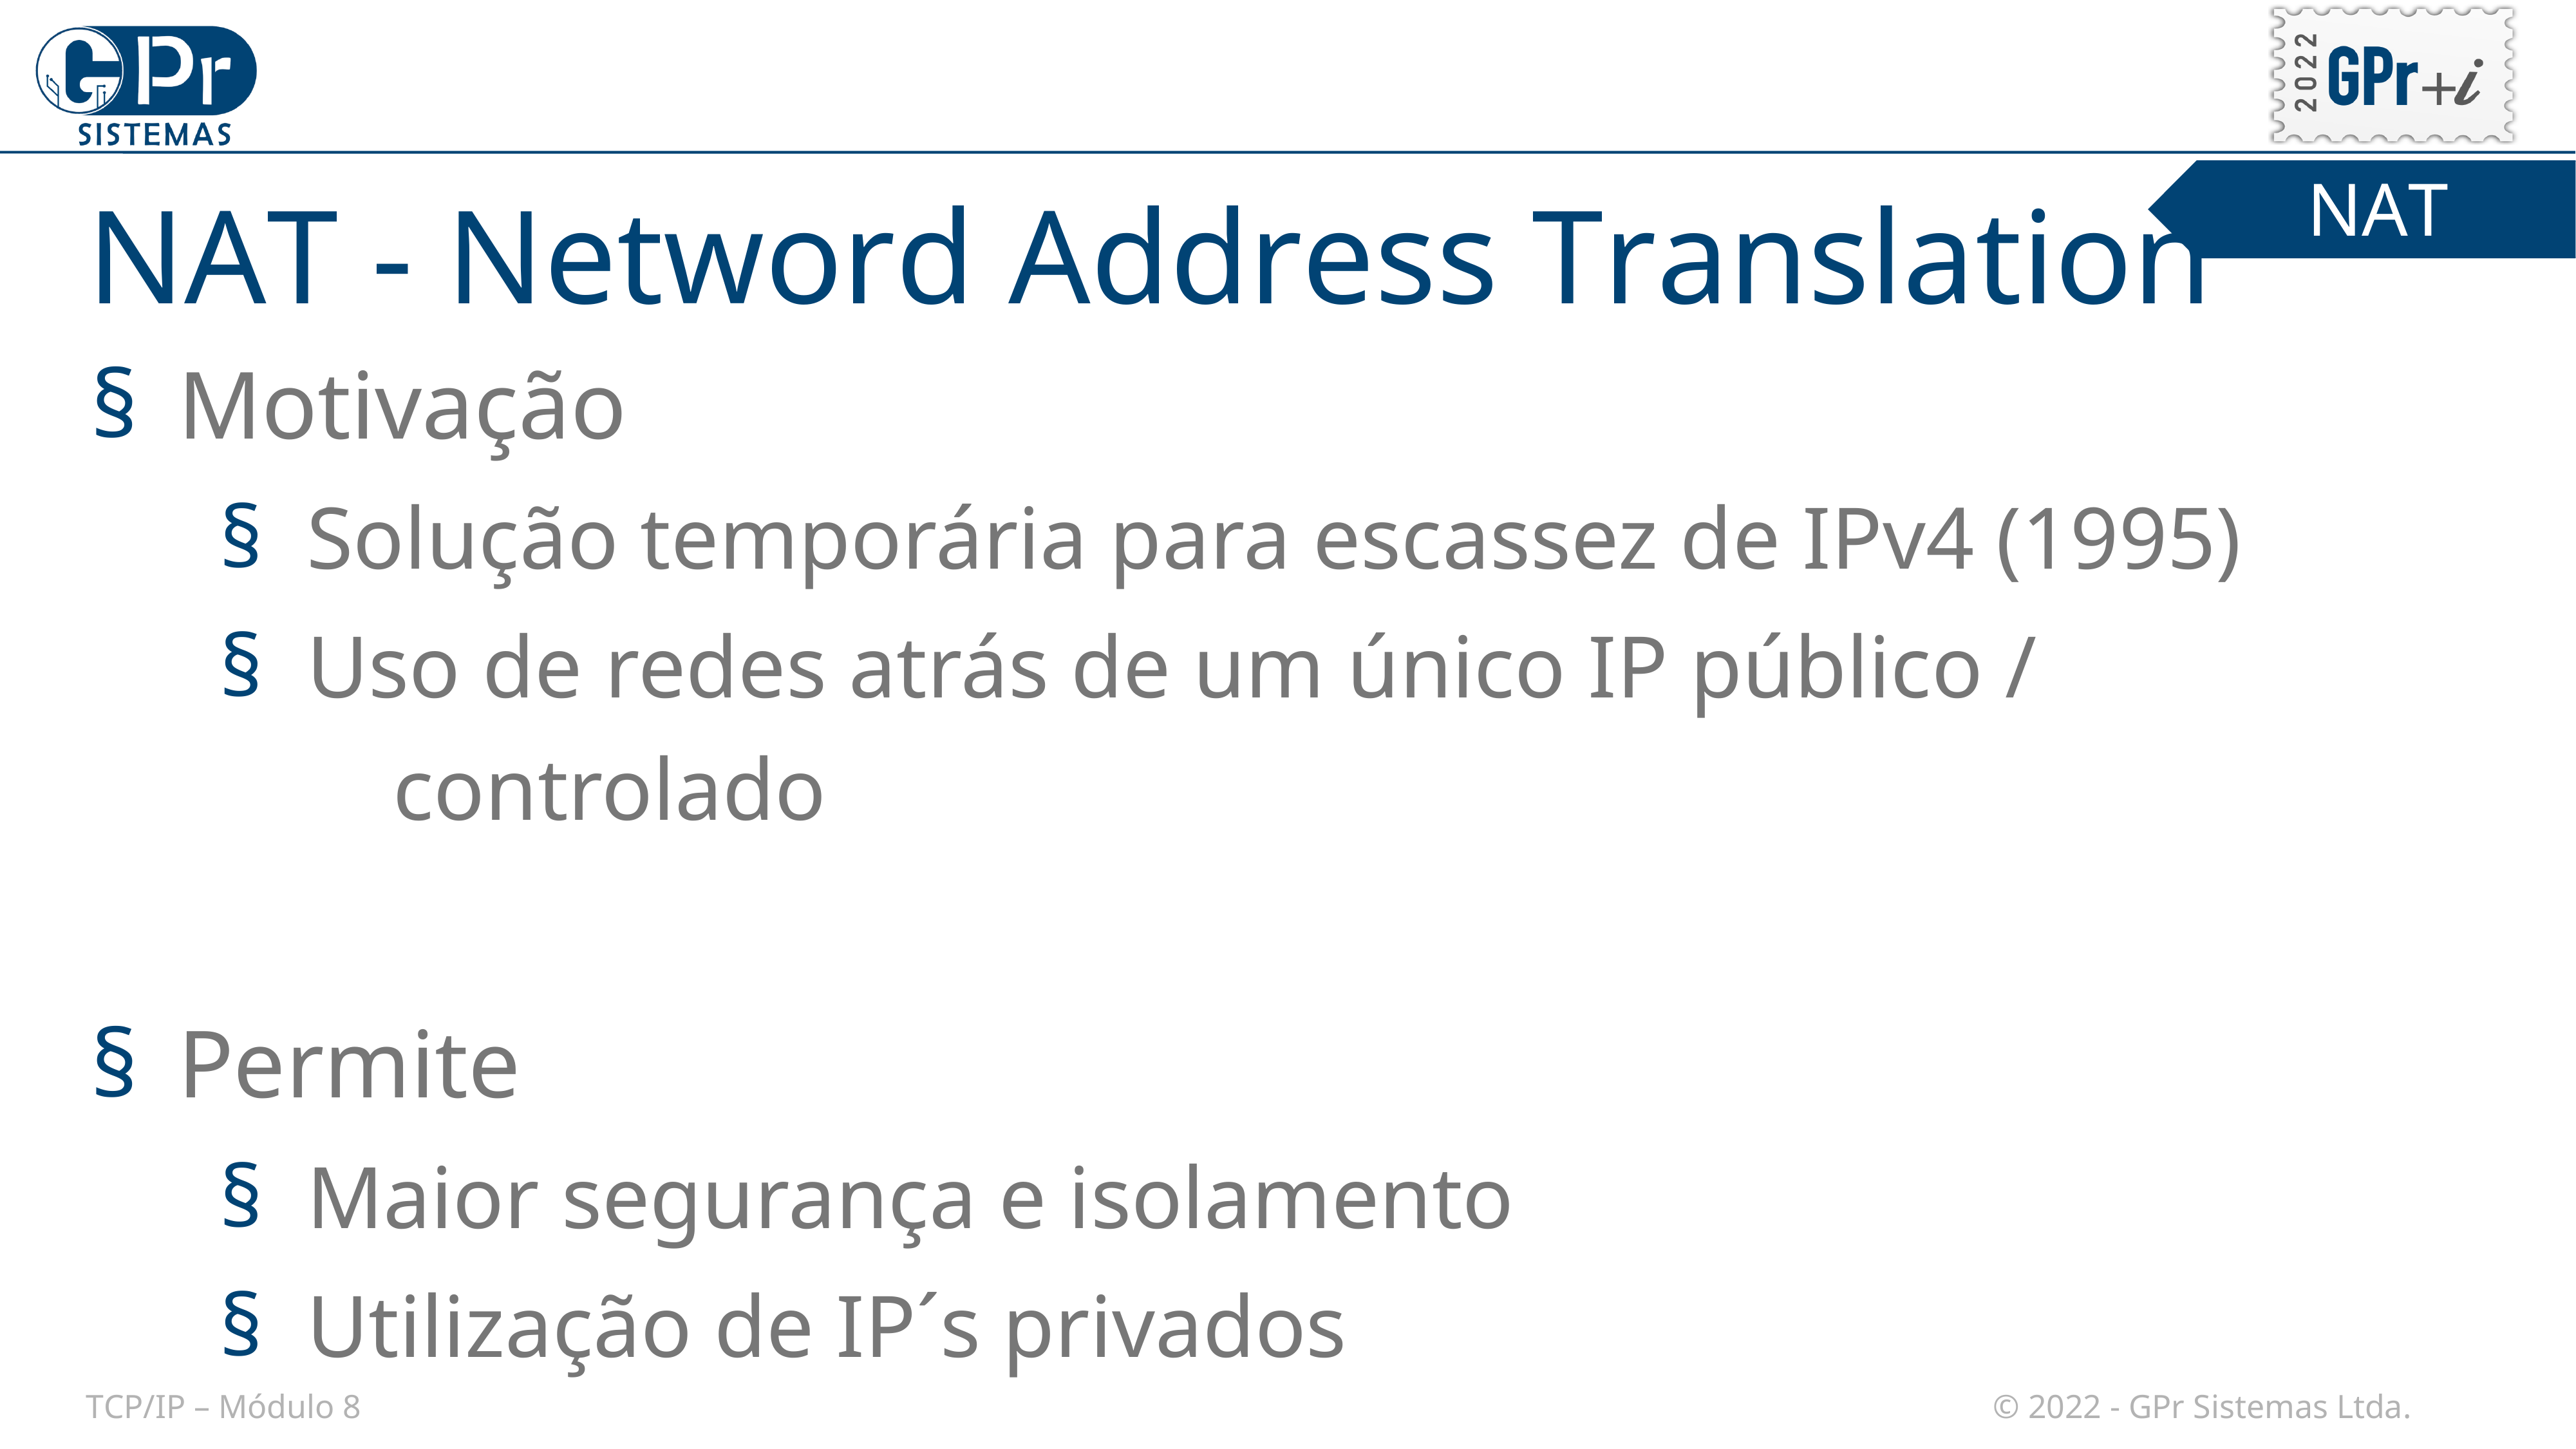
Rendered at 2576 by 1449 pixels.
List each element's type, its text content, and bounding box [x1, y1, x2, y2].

list Motivação Solução temporária para escassez de IPv4 (1995) Uso de redes atrás de um único IP público / controlado Permite Maior segurança e isolamento Utilização de IP´s privados [80, 319, 2496, 1382]
text_box [2148, 160, 2576, 258]
picture [34, 26, 257, 147]
picture [2268, 4, 2519, 145]
text_box NAT [2219, 157, 2537, 256]
list NAT - Netword Address Translation [81, 169, 2496, 343]
